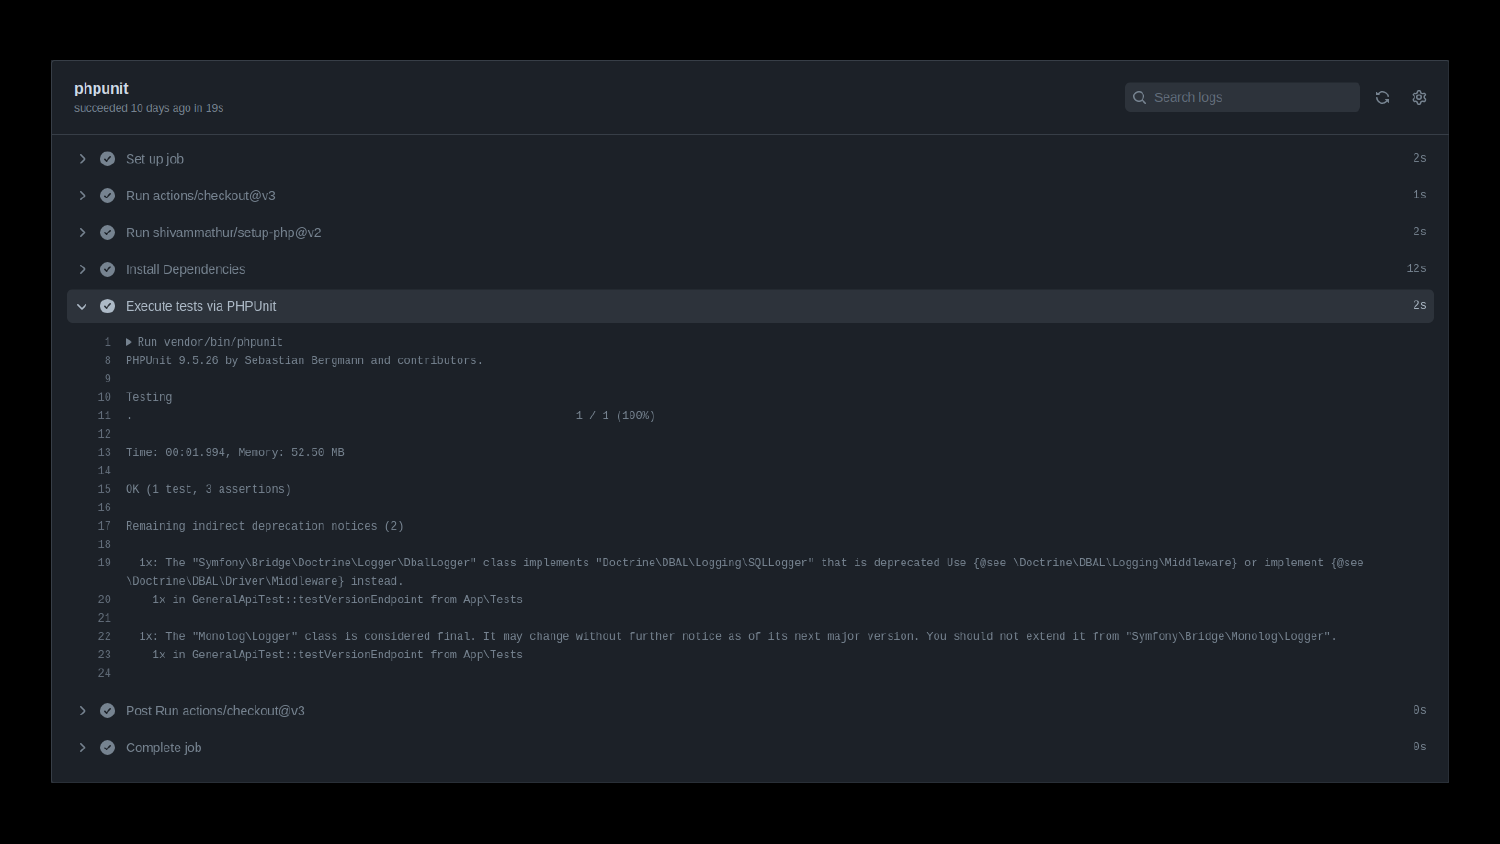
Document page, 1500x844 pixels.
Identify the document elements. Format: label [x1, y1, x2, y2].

picture [51, 60, 1449, 783]
